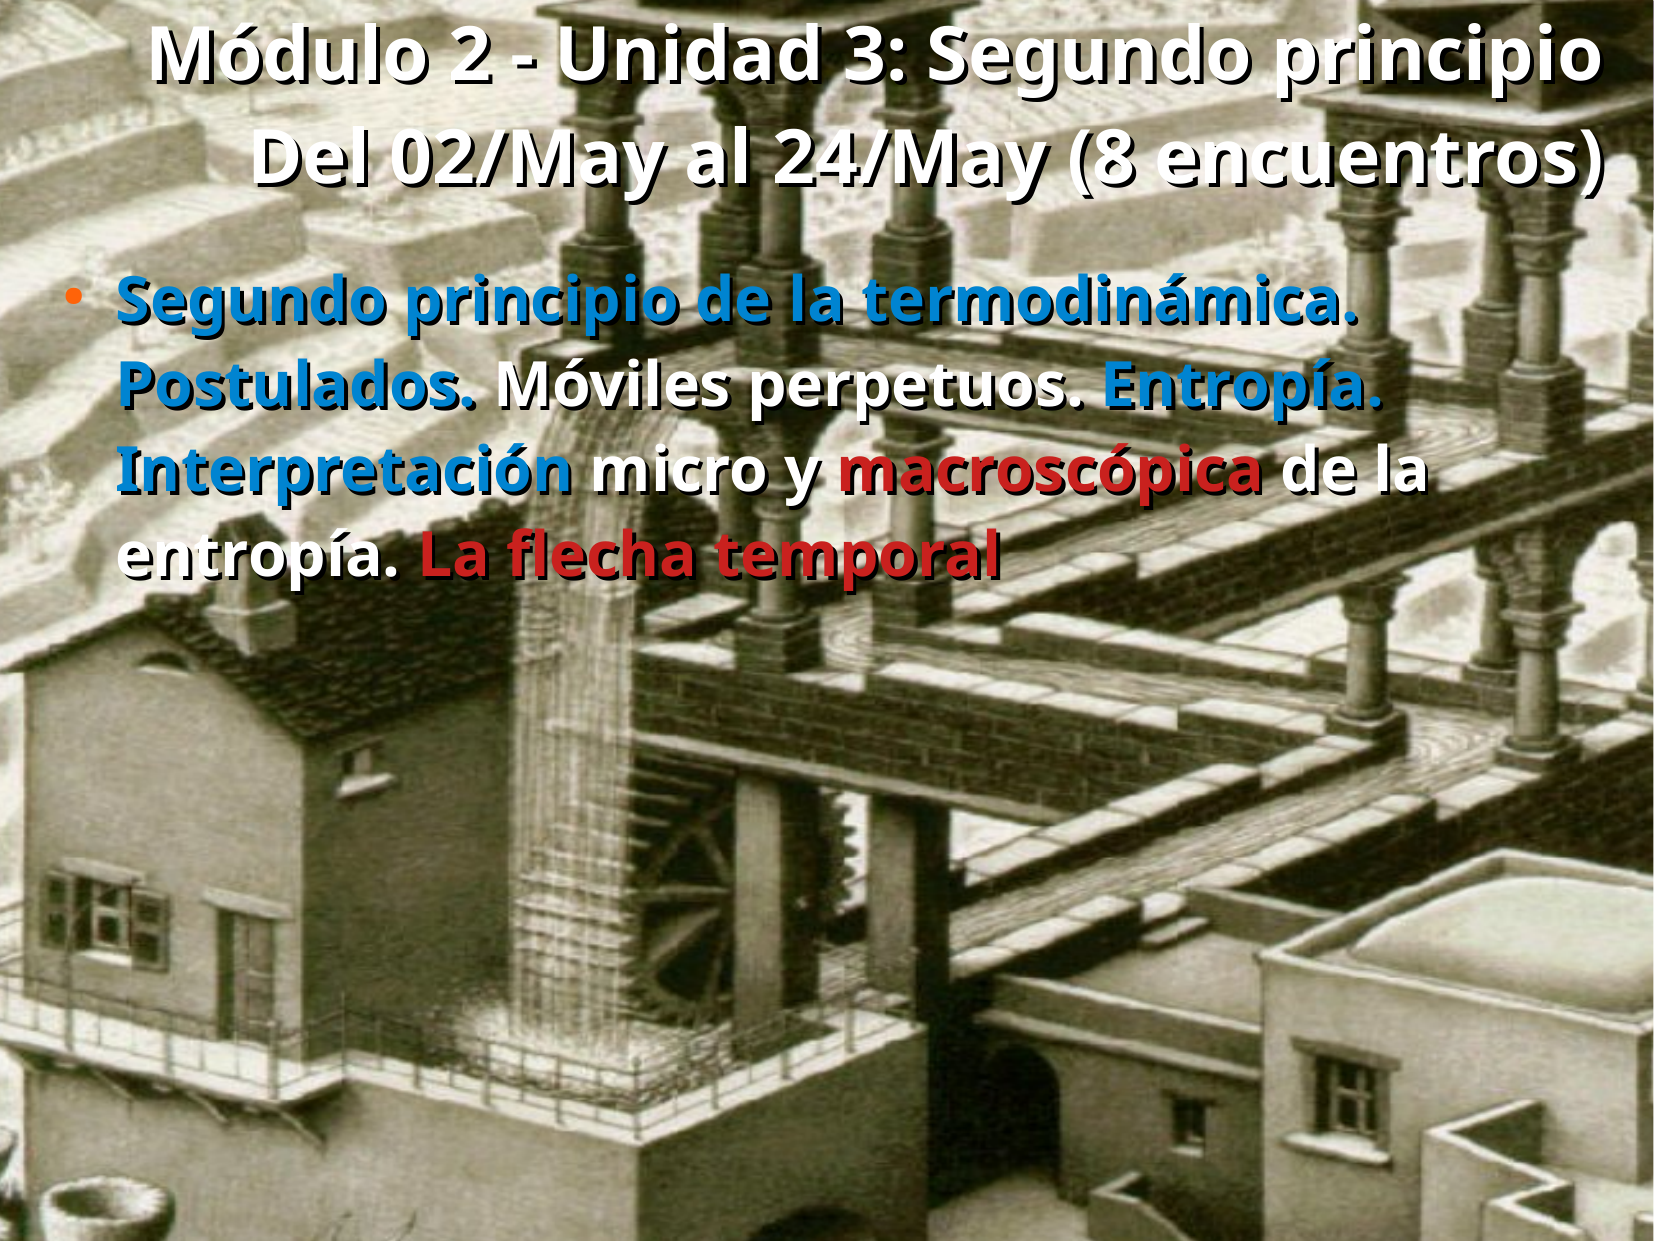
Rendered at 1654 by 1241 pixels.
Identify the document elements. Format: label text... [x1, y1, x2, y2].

picture [0, 0, 1654, 1241]
title Módulo 2 - Unidad 3: Segundo principio Del 02/May al 24/May (8 encuentros) [45, 11, 1606, 195]
list Segundo principio de la termodinámica. Postulados. Móviles perpetuos. Entropía. Interpretación micro y macroscópica de la entropía. La flecha temporal [45, 255, 1606, 1156]
